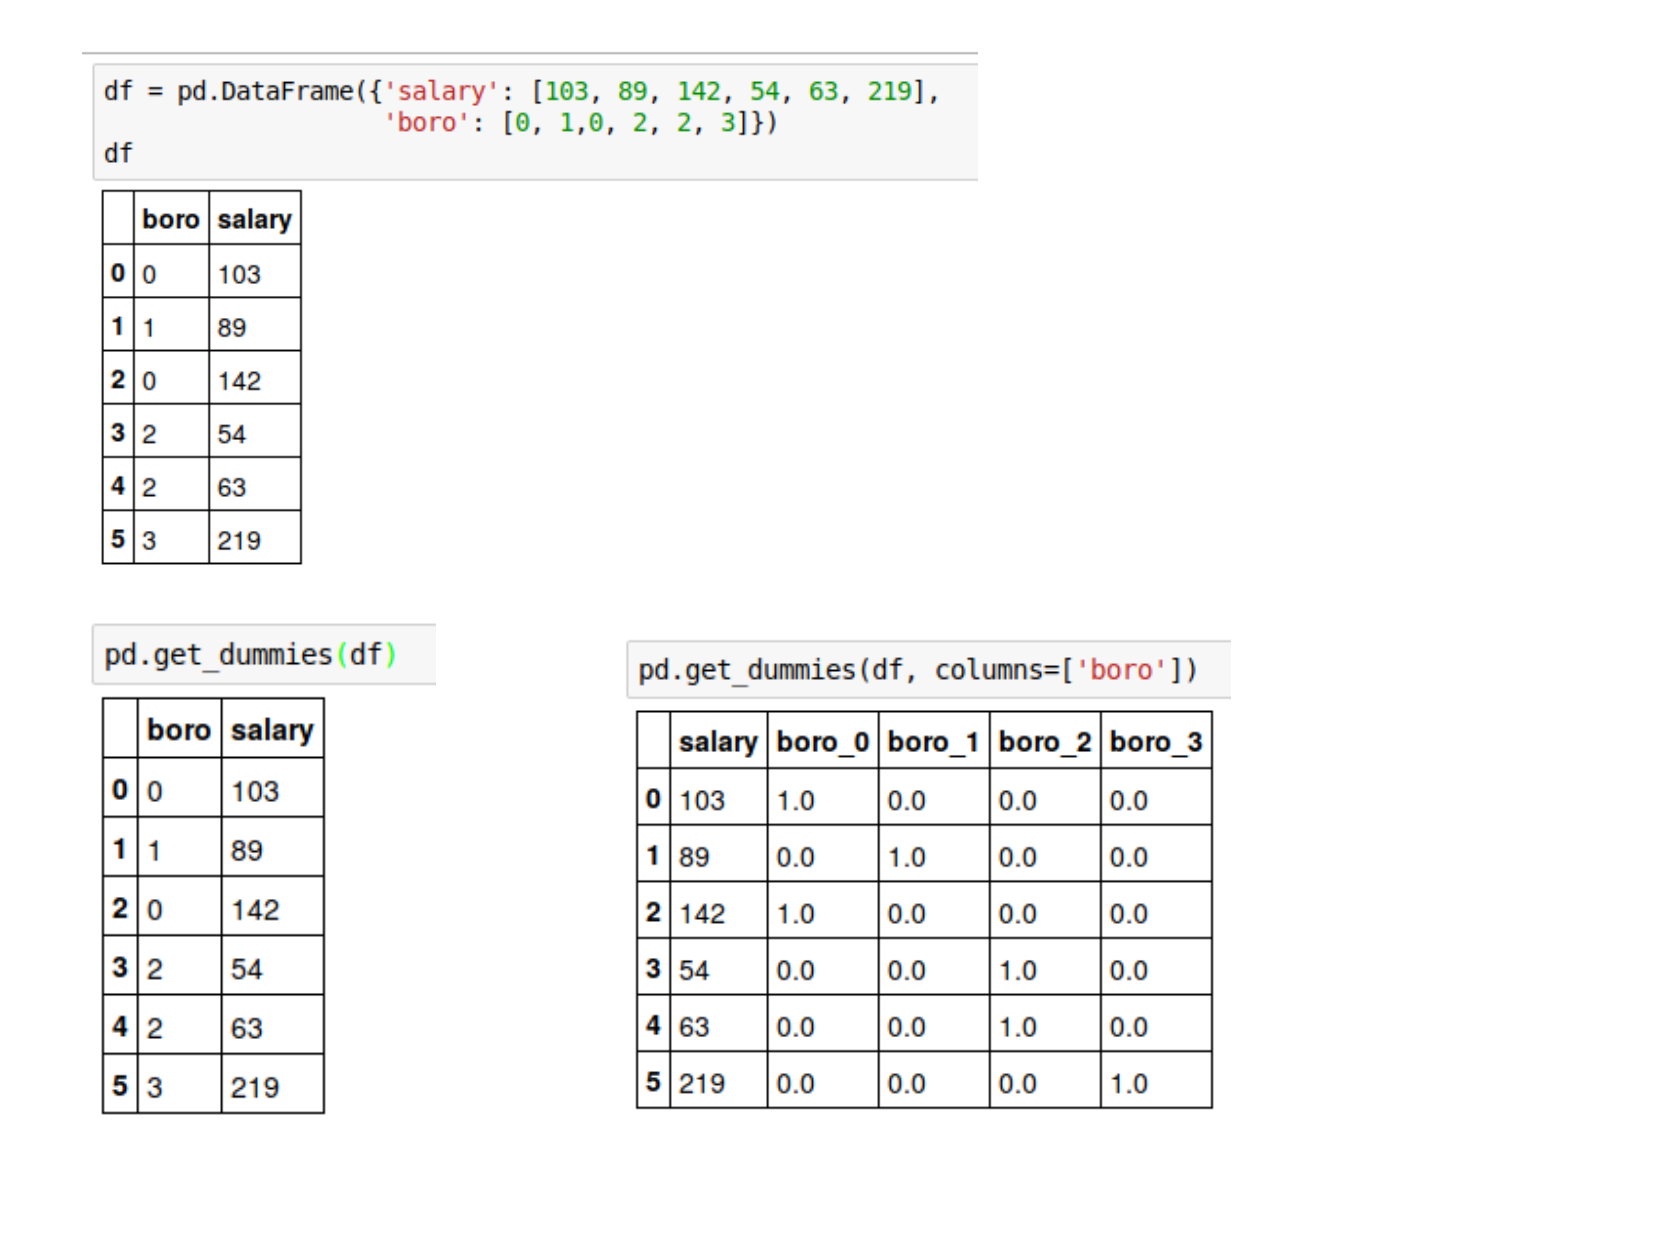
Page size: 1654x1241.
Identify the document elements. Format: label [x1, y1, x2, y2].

picture [621, 629, 1231, 1121]
picture [82, 49, 978, 586]
picture [82, 614, 436, 1135]
